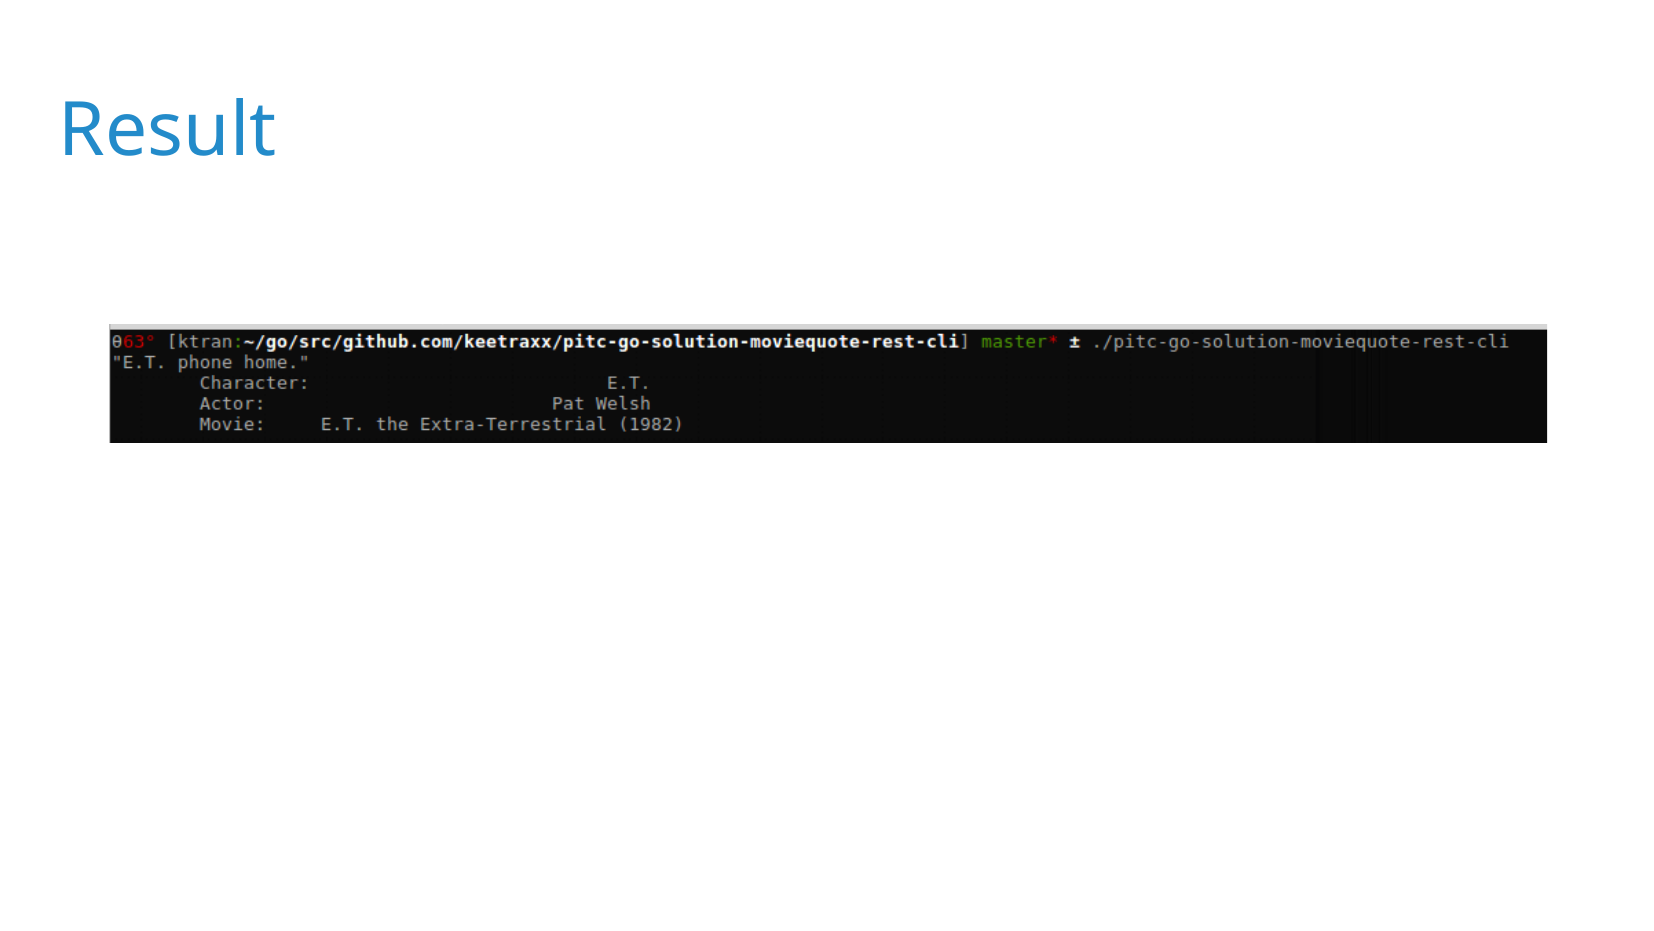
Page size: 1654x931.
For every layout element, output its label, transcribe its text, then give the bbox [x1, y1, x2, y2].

picture [109, 324, 1548, 443]
title Result [59, 59, 1595, 178]
